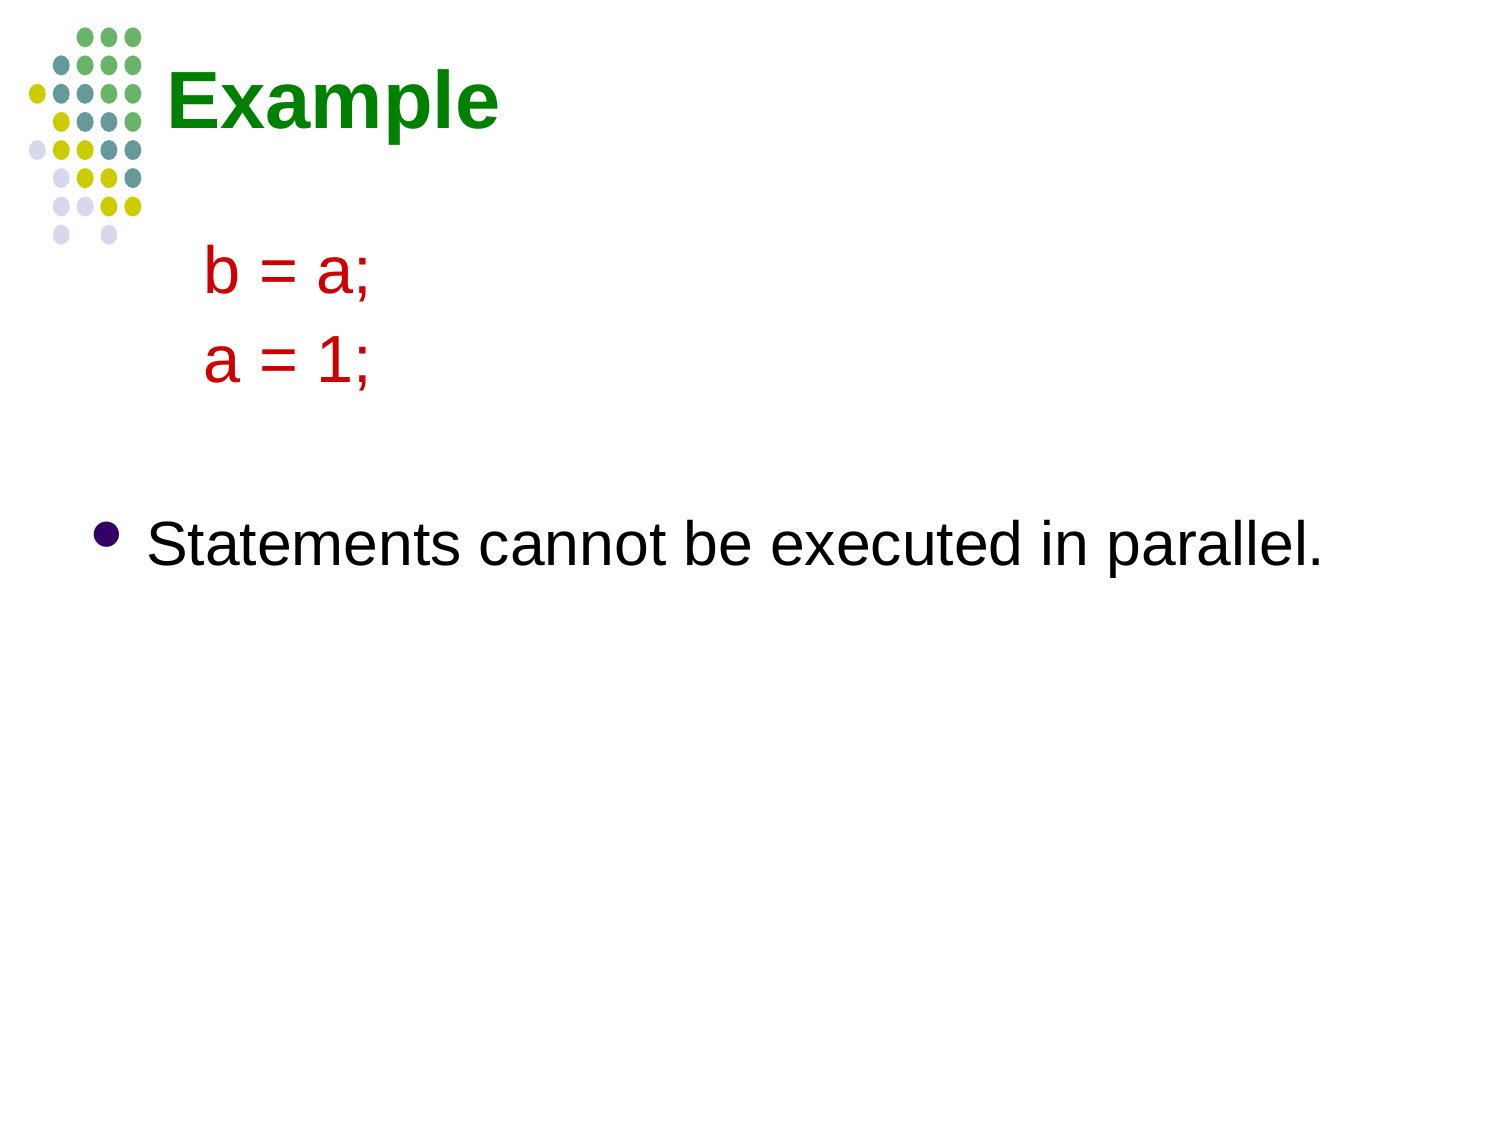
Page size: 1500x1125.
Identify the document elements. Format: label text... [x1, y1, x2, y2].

list b = a; a = 1; Statements cannot be executed in parallel. [75, 228, 1426, 1006]
title Example [151, 40, 1390, 176]
